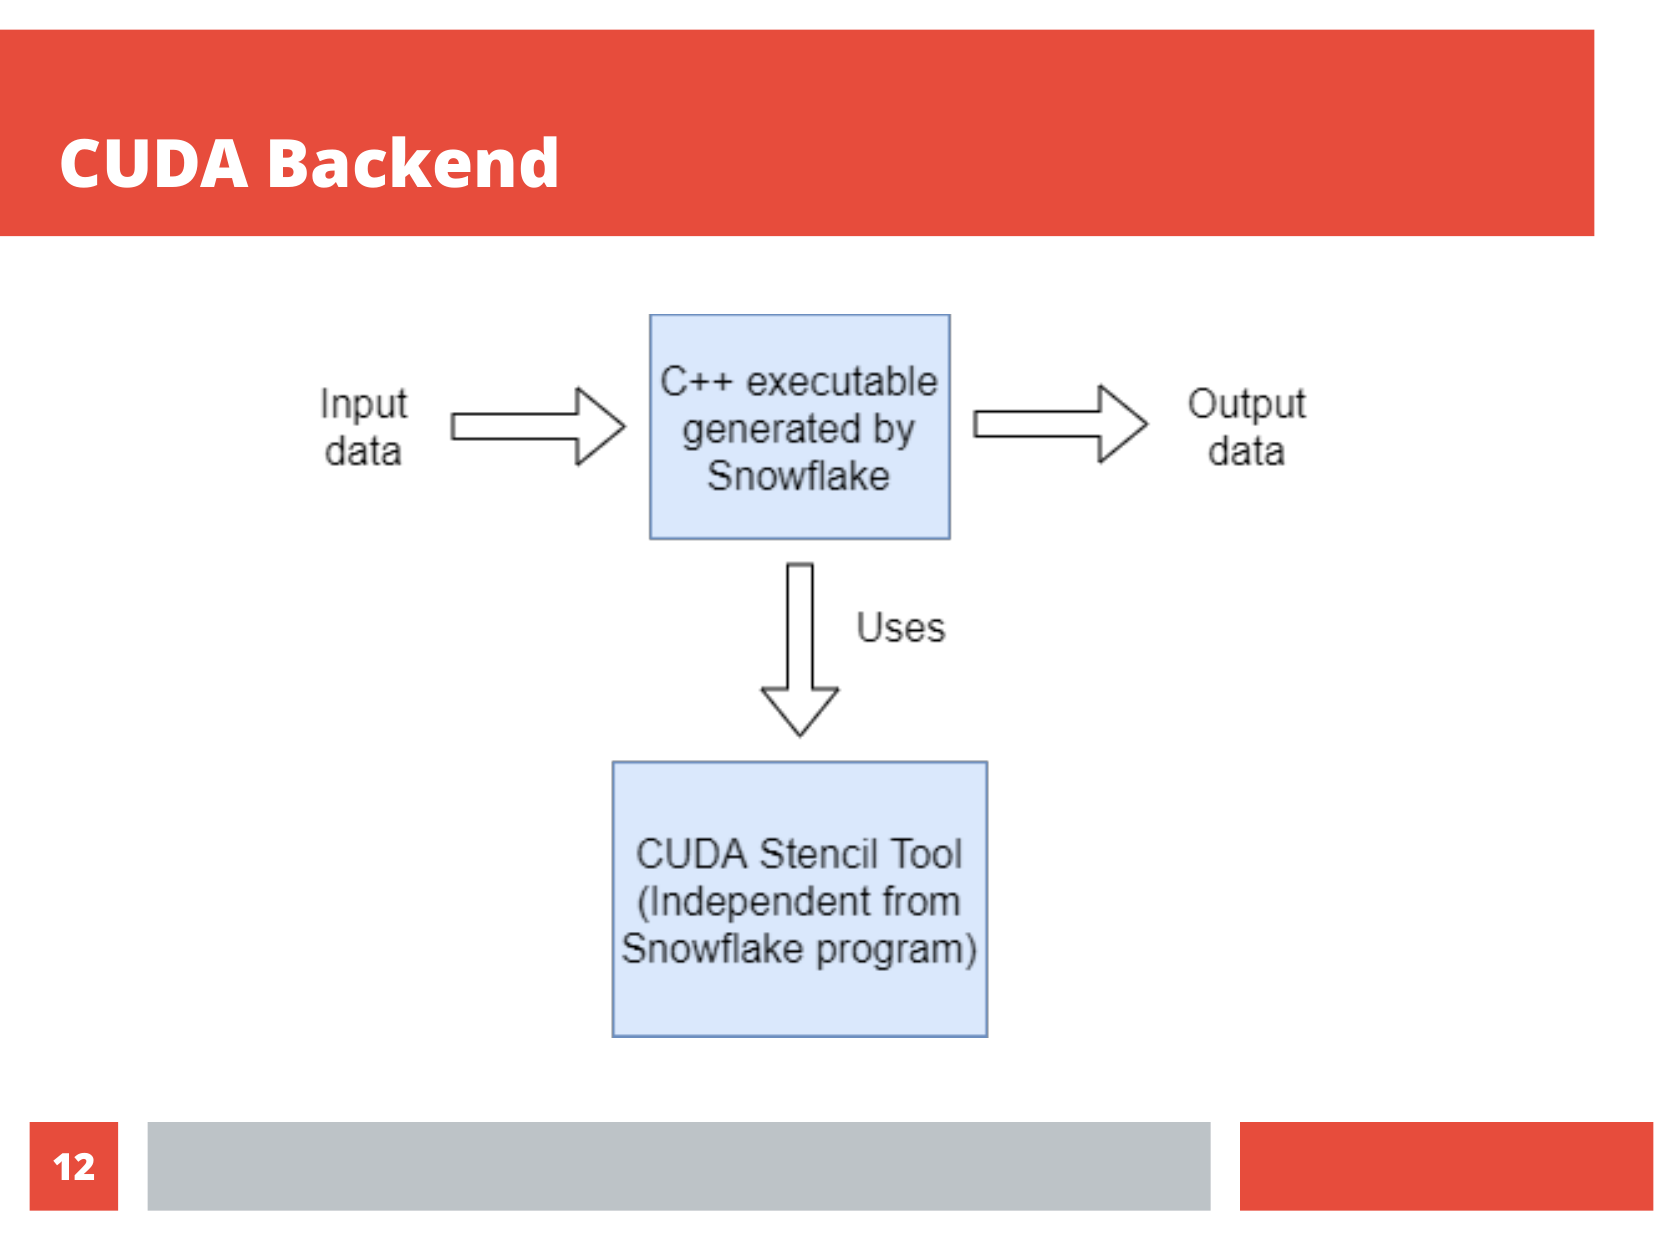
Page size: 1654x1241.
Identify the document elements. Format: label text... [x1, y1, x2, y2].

picture [277, 314, 1337, 1038]
title CUDA Backend [59, 59, 1595, 207]
